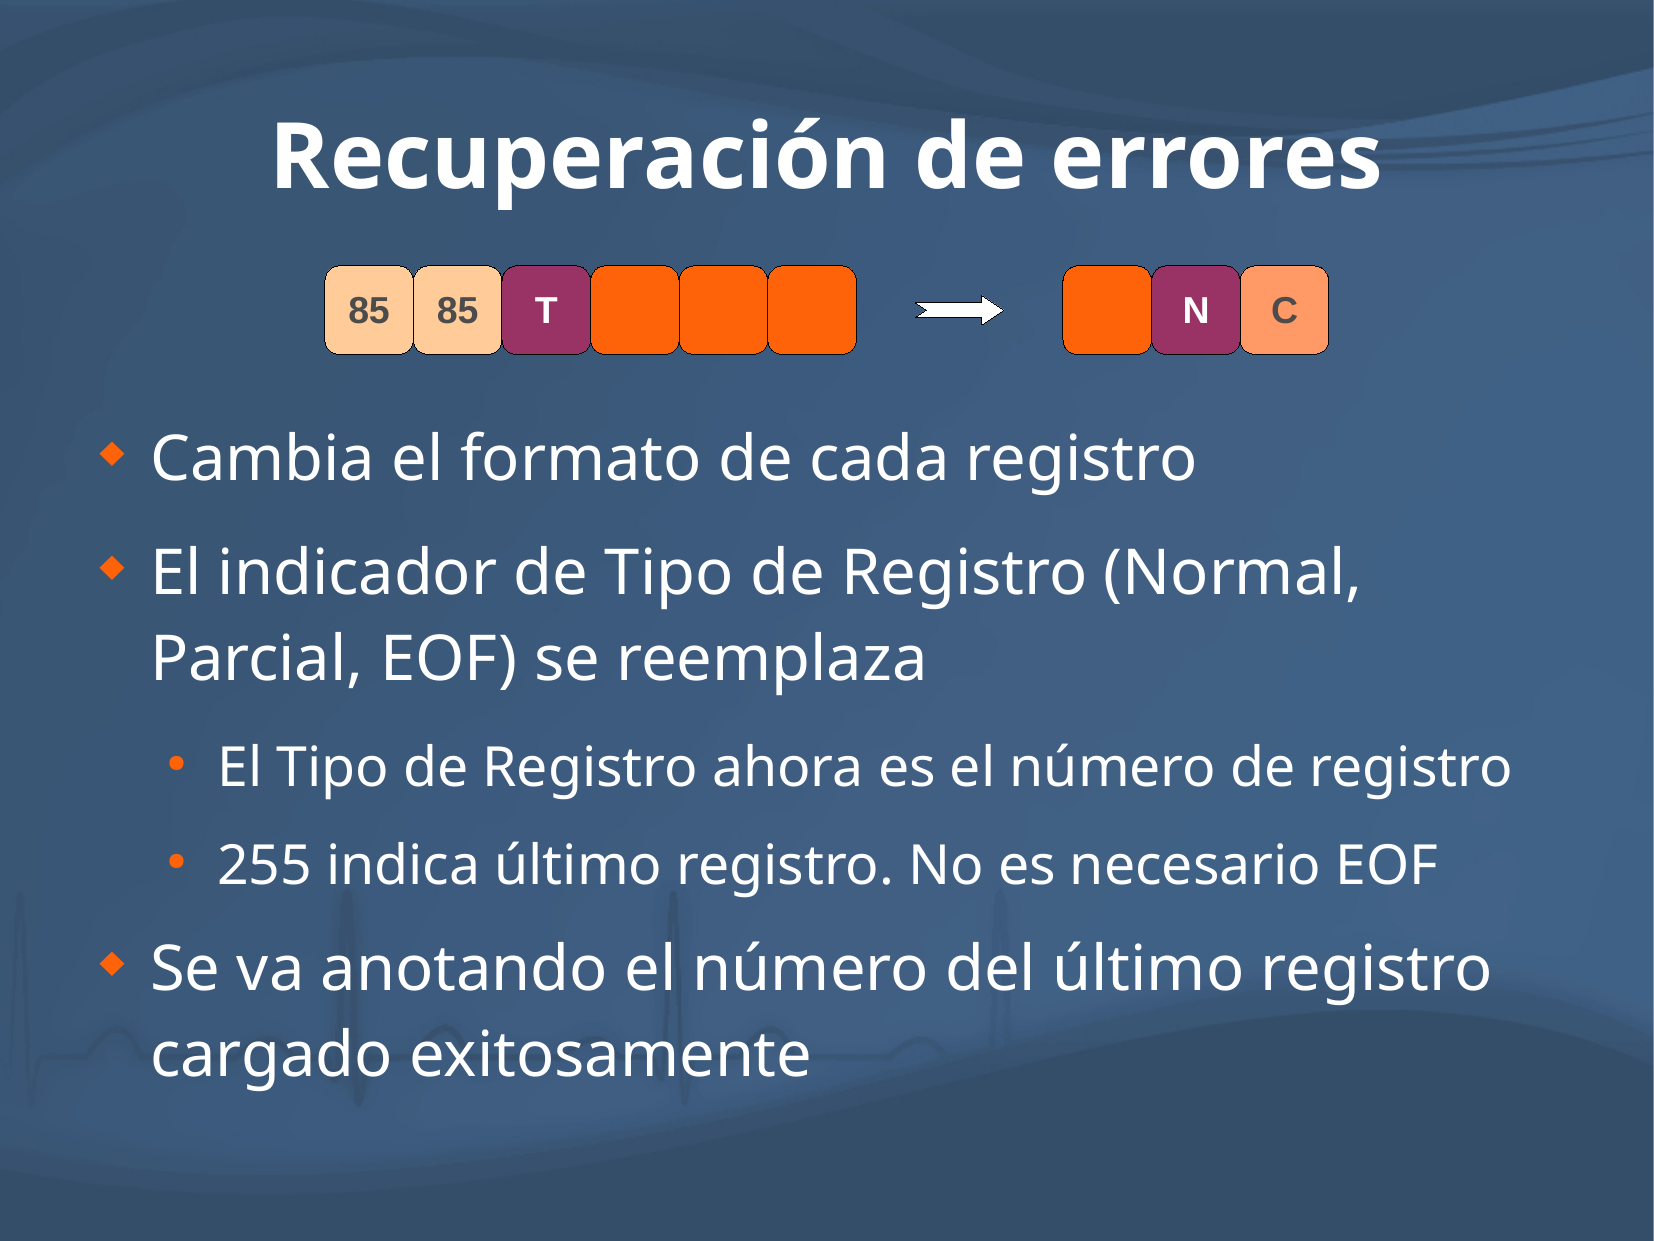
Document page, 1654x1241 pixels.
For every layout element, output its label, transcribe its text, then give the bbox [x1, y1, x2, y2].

text_box 85 [324, 265, 413, 355]
text_box C [1240, 265, 1329, 355]
text_box T [501, 265, 591, 355]
list Cambia el formato de cada registro El indicador de Tipo de Registro (Normal, Parcial, EOF) se reemplaza El Tipo de Registro ahora es el número de registro 255 indica último registro. No es necesario EOF Se va anotando el número del último registro cargado exitosamente [82, 413, 1571, 1109]
text_box N [1152, 265, 1240, 355]
text_box [590, 265, 857, 355]
text_box [915, 295, 1004, 325]
picture [0, 0, 1654, 1241]
title Recuperación de errores [82, 56, 1571, 250]
text_box [1062, 265, 1152, 355]
text_box 85 [413, 265, 502, 355]
